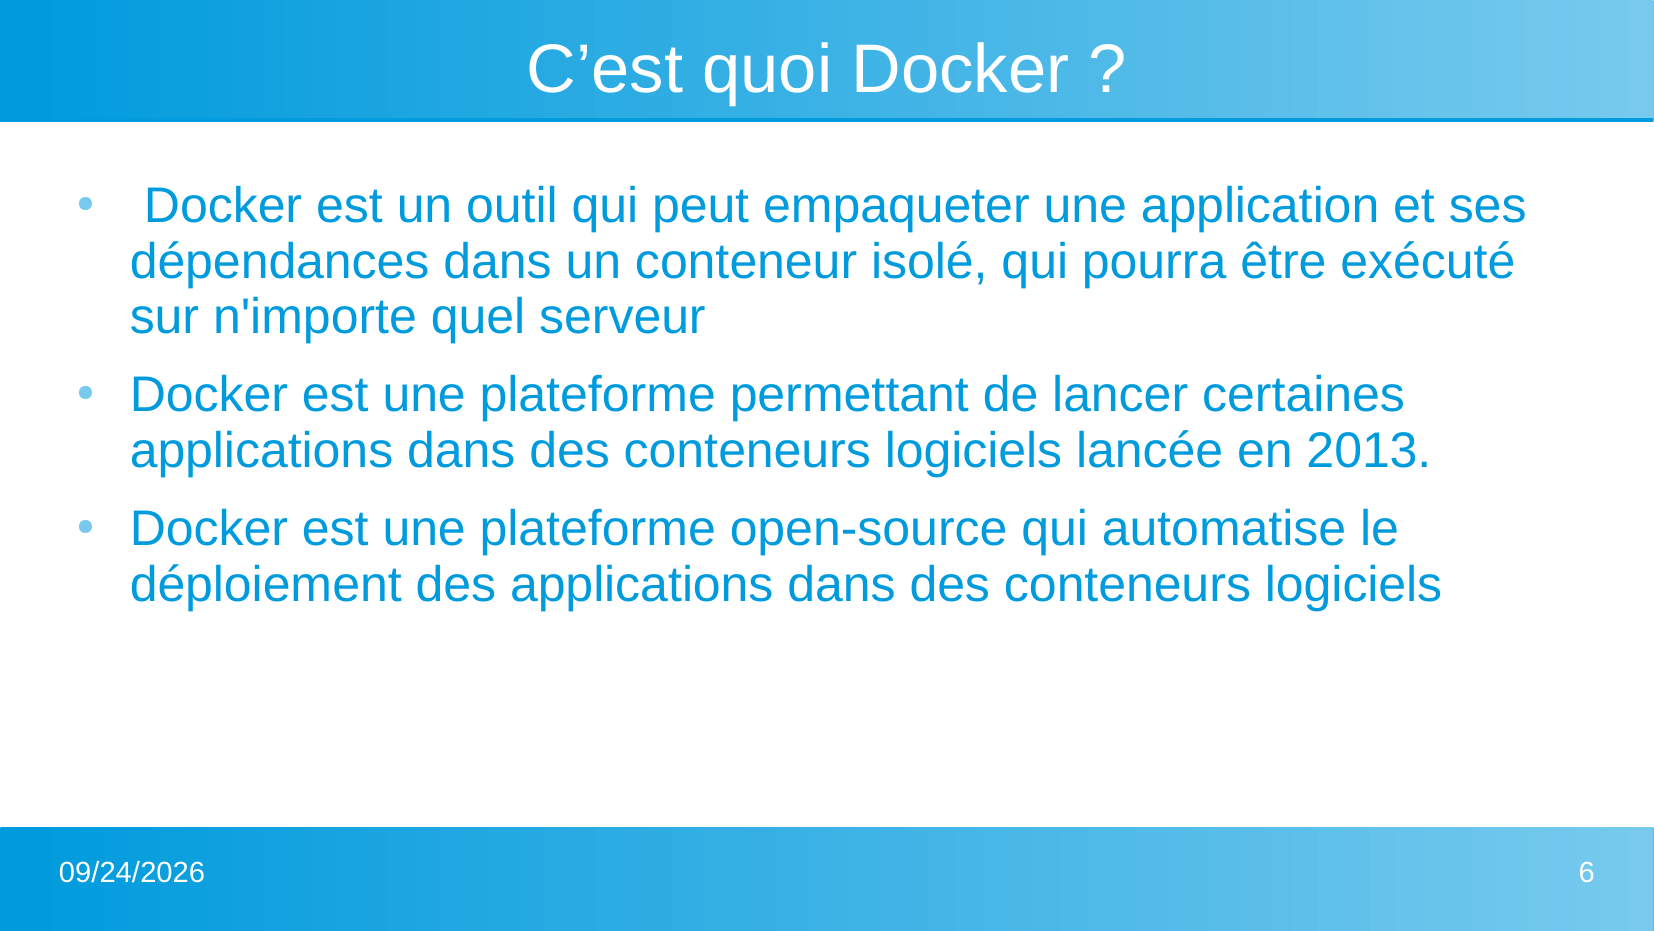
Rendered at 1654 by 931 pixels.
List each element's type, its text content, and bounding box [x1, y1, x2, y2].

list Docker est un outil qui peut empaqueter une application et ses dépendances dans un conteneur isolé, qui pourra être exécuté sur n'importe quel serveur Docker est une plateforme permettant de lancer certaines applications dans des conteneurs logiciels lancée en 2013. Docker est une plateforme open-source qui automatise le déploiement des applications dans des conteneurs logiciels [58, 177, 1595, 768]
title C’est quoi Docker ? [58, 0, 1595, 138]
